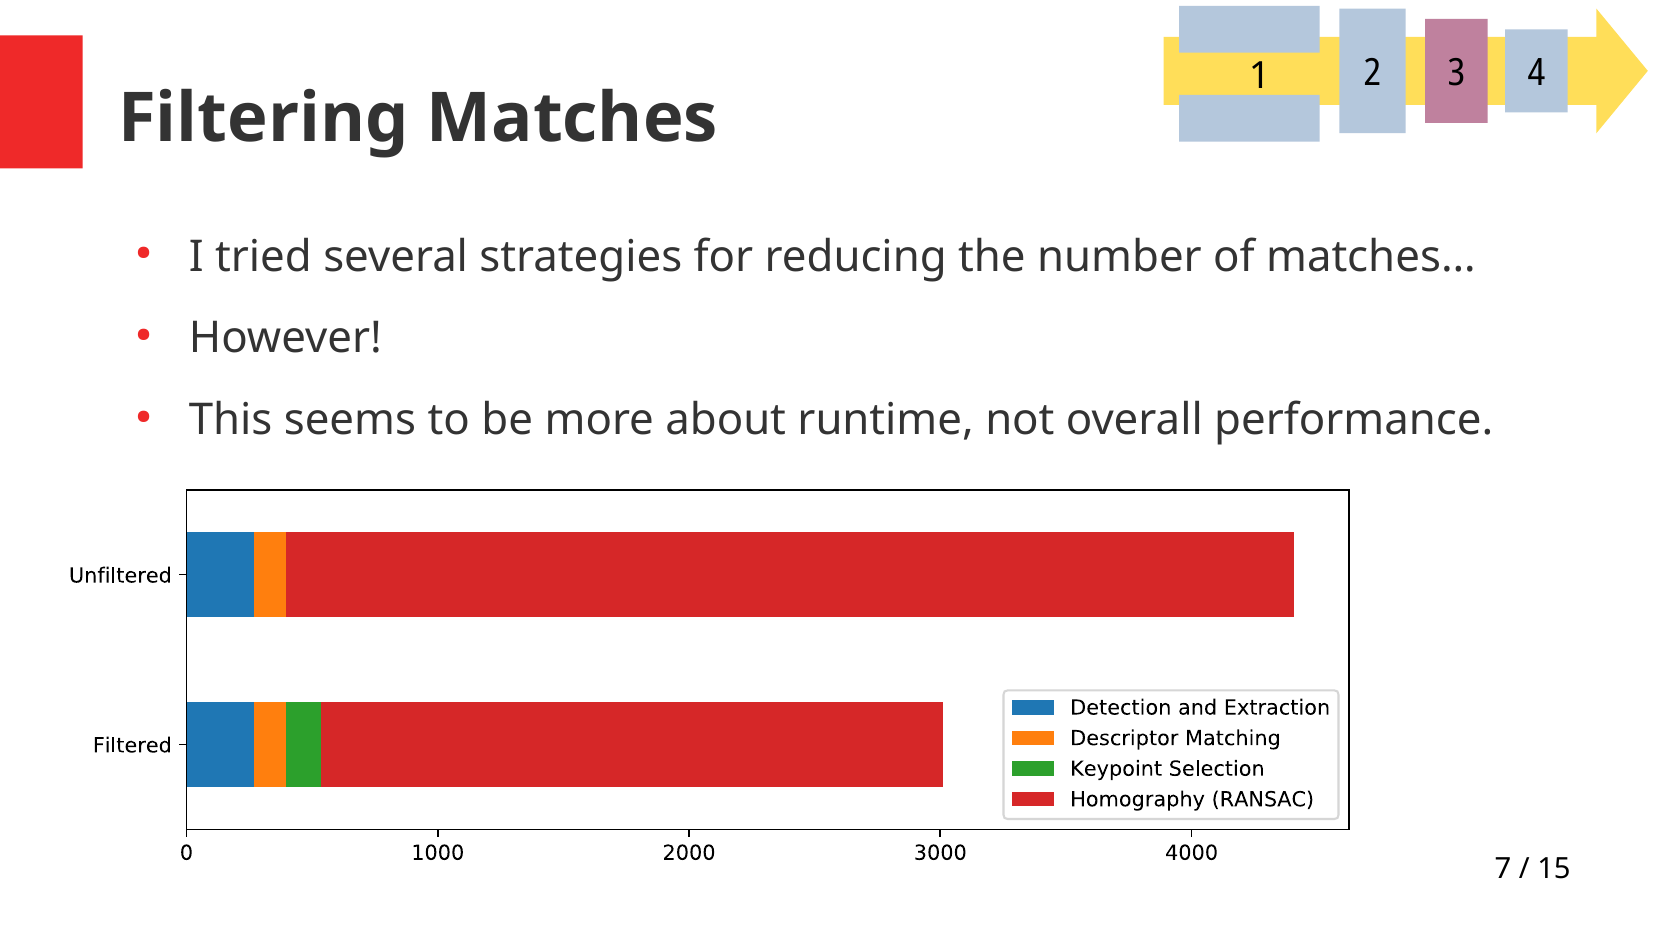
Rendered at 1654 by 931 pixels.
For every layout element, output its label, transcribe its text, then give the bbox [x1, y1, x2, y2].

text_box 3 [1425, 18, 1488, 123]
text_box 2 [1339, 8, 1406, 134]
text_box [1488, 36, 1505, 105]
title Filtering Matches [118, 37, 1571, 193]
text_box 4 [1505, 29, 1568, 113]
text_box 1 [1234, 41, 1282, 108]
picture [53, 473, 1365, 880]
text_box [1163, 5, 1339, 142]
text_box [1568, 8, 1648, 134]
list I tried several strategies for reducing the number of matches… However! This seems to be more about runtime, not overall performance. [118, 224, 1536, 764]
text_box [1406, 36, 1425, 105]
